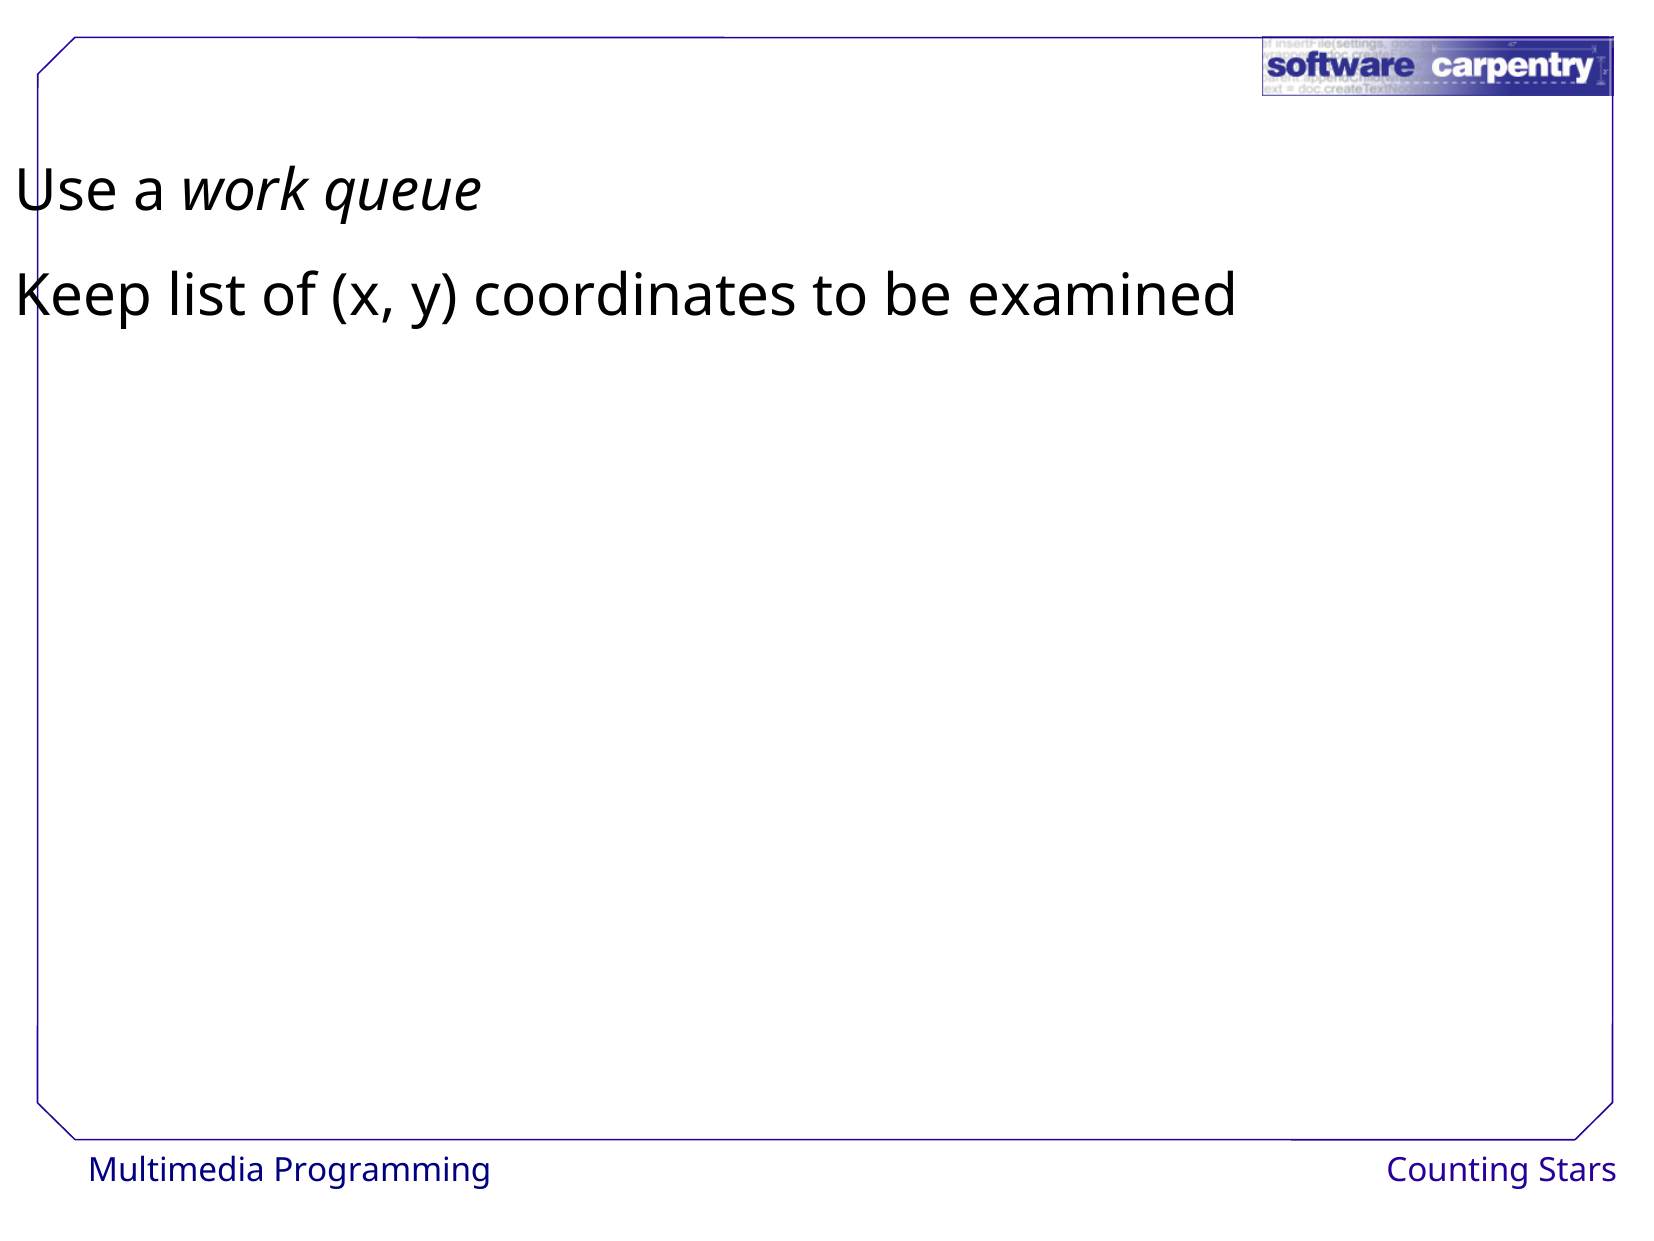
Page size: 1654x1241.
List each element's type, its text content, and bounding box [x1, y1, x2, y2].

text_box Use a work queue Keep list of (x, y) coordinates to be examined [0, 109, 1403, 335]
picture [1262, 36, 1614, 96]
